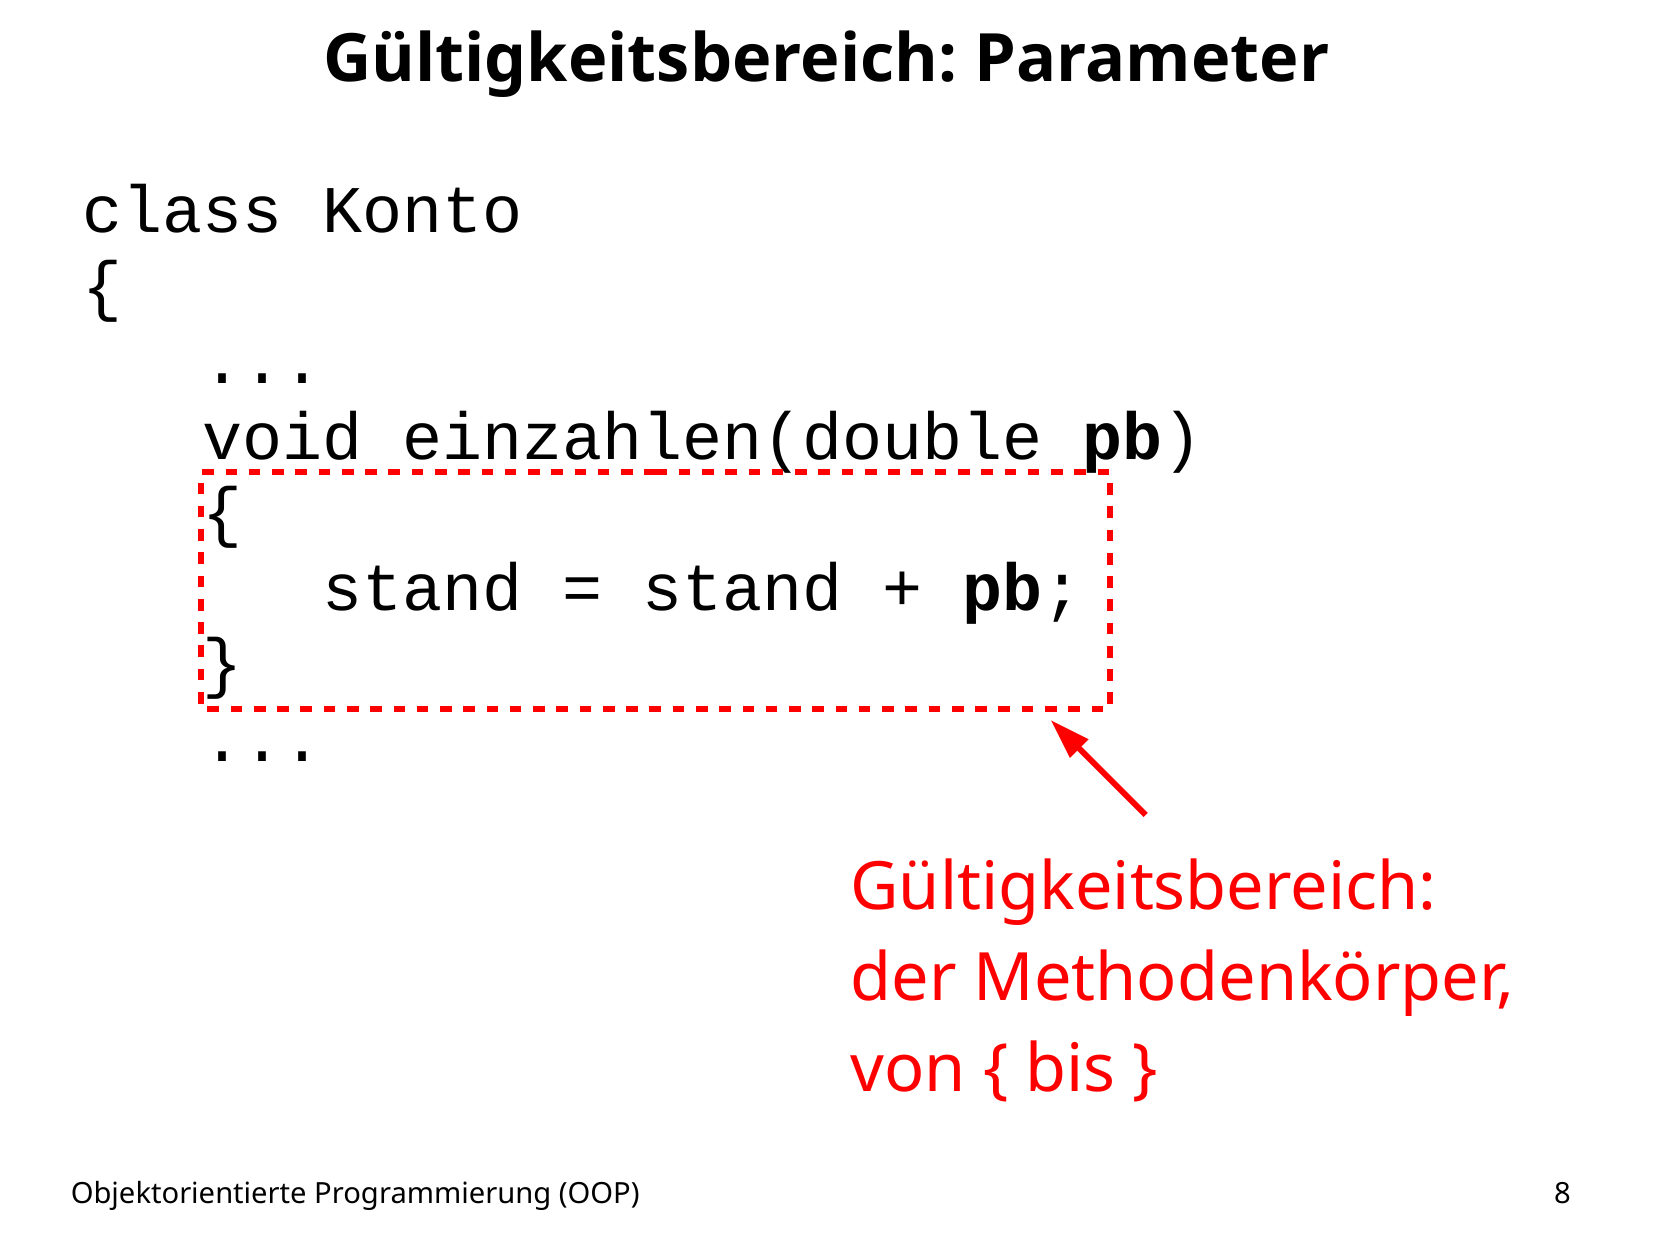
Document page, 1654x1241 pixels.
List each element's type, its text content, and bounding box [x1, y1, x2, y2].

title Gültigkeitsbereich: Parameter [0, 5, 1654, 107]
list Gültigkeitsbereich: der Methodenkörper, von { bis } [850, 838, 1630, 1134]
list class Konto { ... void einzahlen(double pb) { stand = stand + pb; } ... [82, 177, 1571, 1146]
